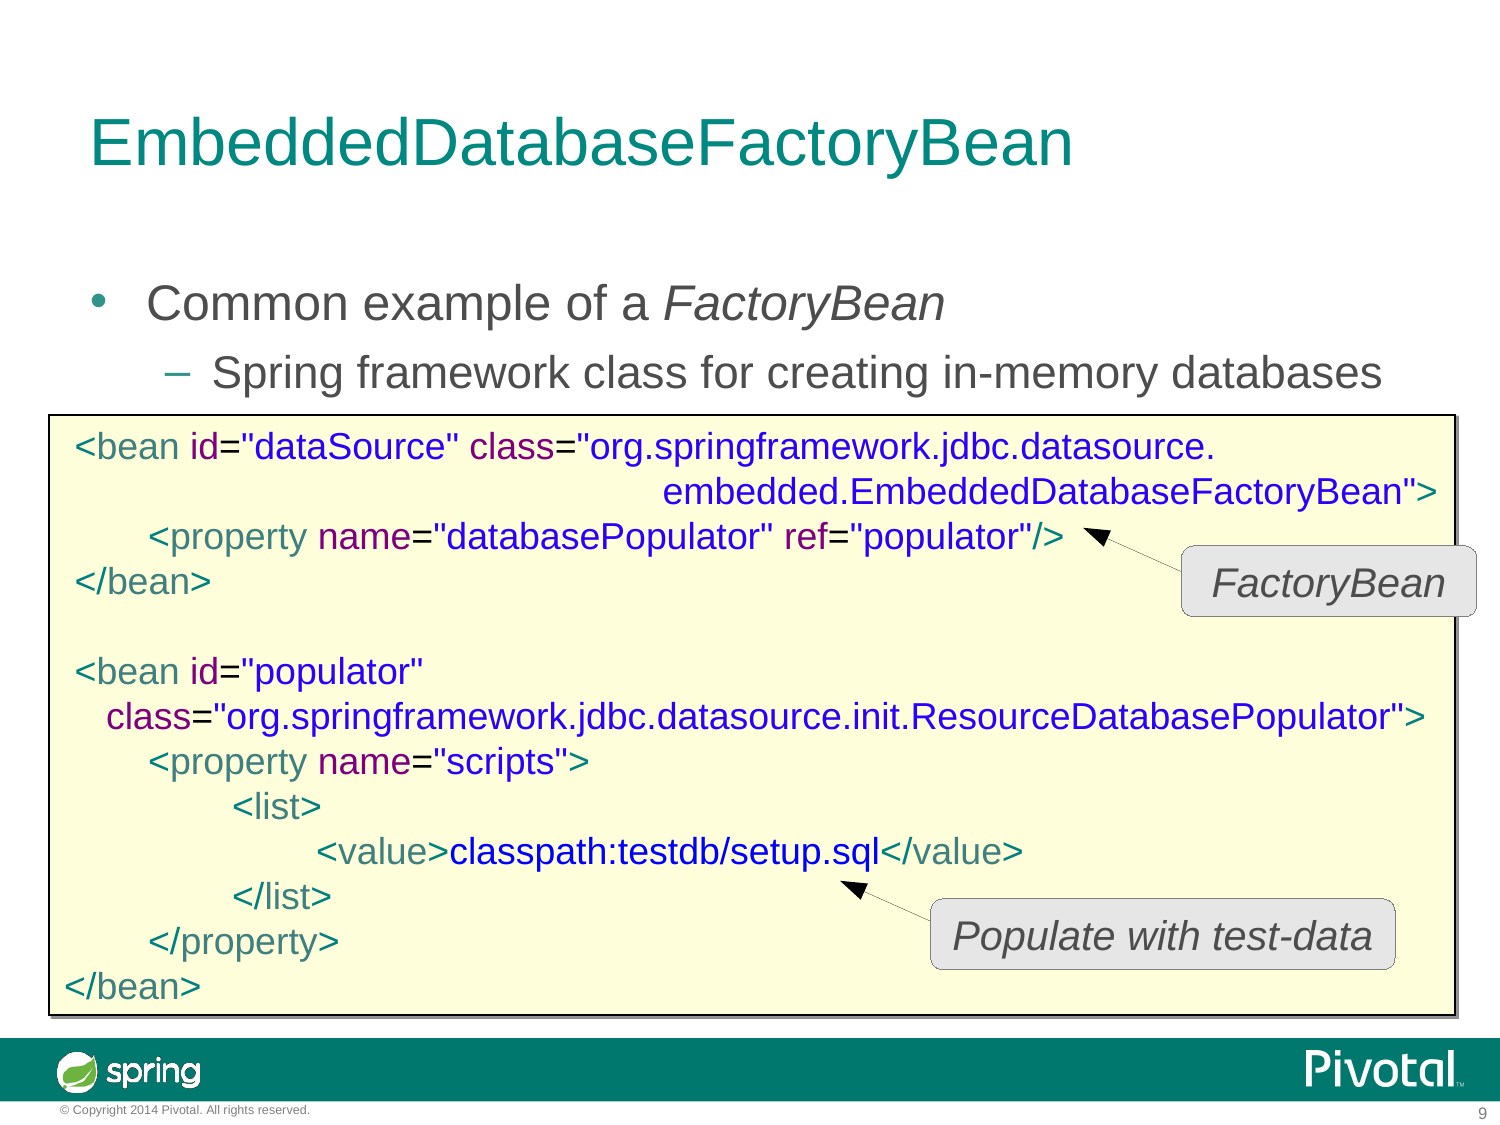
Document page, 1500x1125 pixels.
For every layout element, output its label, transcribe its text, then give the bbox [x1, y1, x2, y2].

title EmbeddedDatabaseFactoryBean [75, 91, 1426, 187]
text_box <bean id="dataSource" class="org.springframework.jdbc.datasource. embedded.EmbeddedDatabaseFactoryBean"> <property name="databasePopulator" ref="populator"/> </bean> <bean id="populator" class="org.springframework.jdbc.datasource.init.ResourceDatabasePopulator"> <property name="scripts"> <list> <value>classpath:testdb/setup.sql</value> </list> </property> </bean> [49, 414, 1456, 1016]
picture [32, 1041, 210, 1103]
text_box FactoryBean [1181, 545, 1477, 617]
list Common example of a FactoryBean Spring framework class for creating in-memory databases [75, 262, 1426, 406]
text_box Populate with test-data [930, 898, 1396, 970]
picture [1306, 1050, 1464, 1087]
